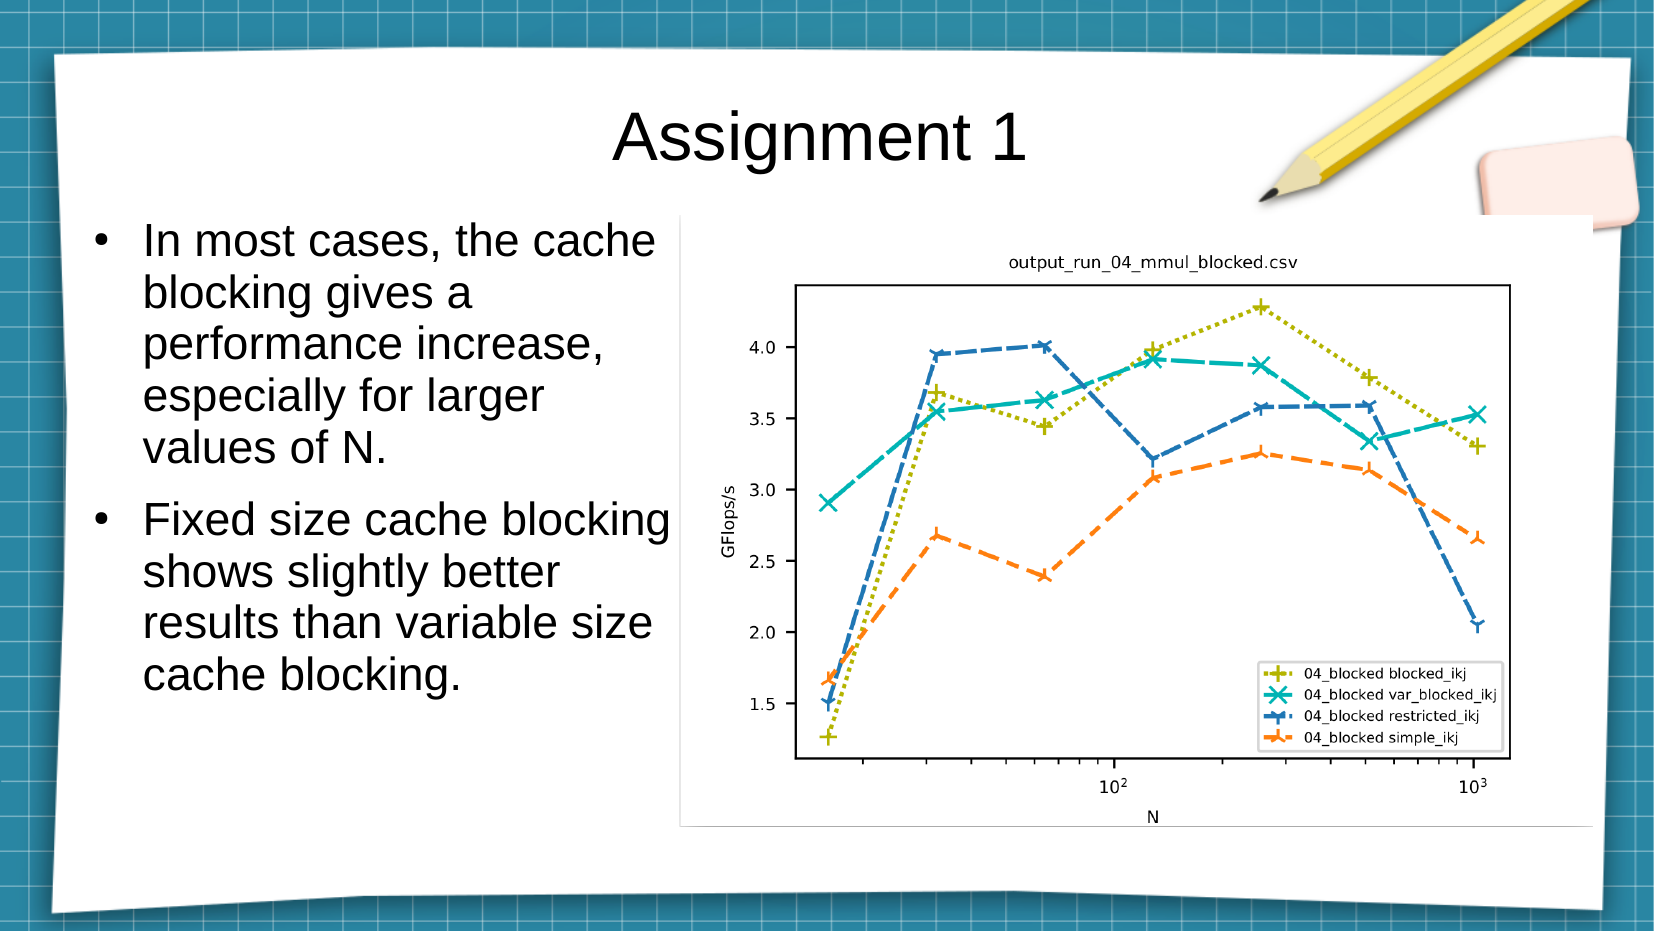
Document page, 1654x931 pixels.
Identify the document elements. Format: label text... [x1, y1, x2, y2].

list In most cases, the cache blocking gives a performance increase, especially for larger values of N. Fixed size cache blocking shows slightly better results than variable size cache blocking. [76, 214, 680, 754]
title Assignment 1 [76, 59, 1565, 215]
picture [0, 0, 1654, 931]
